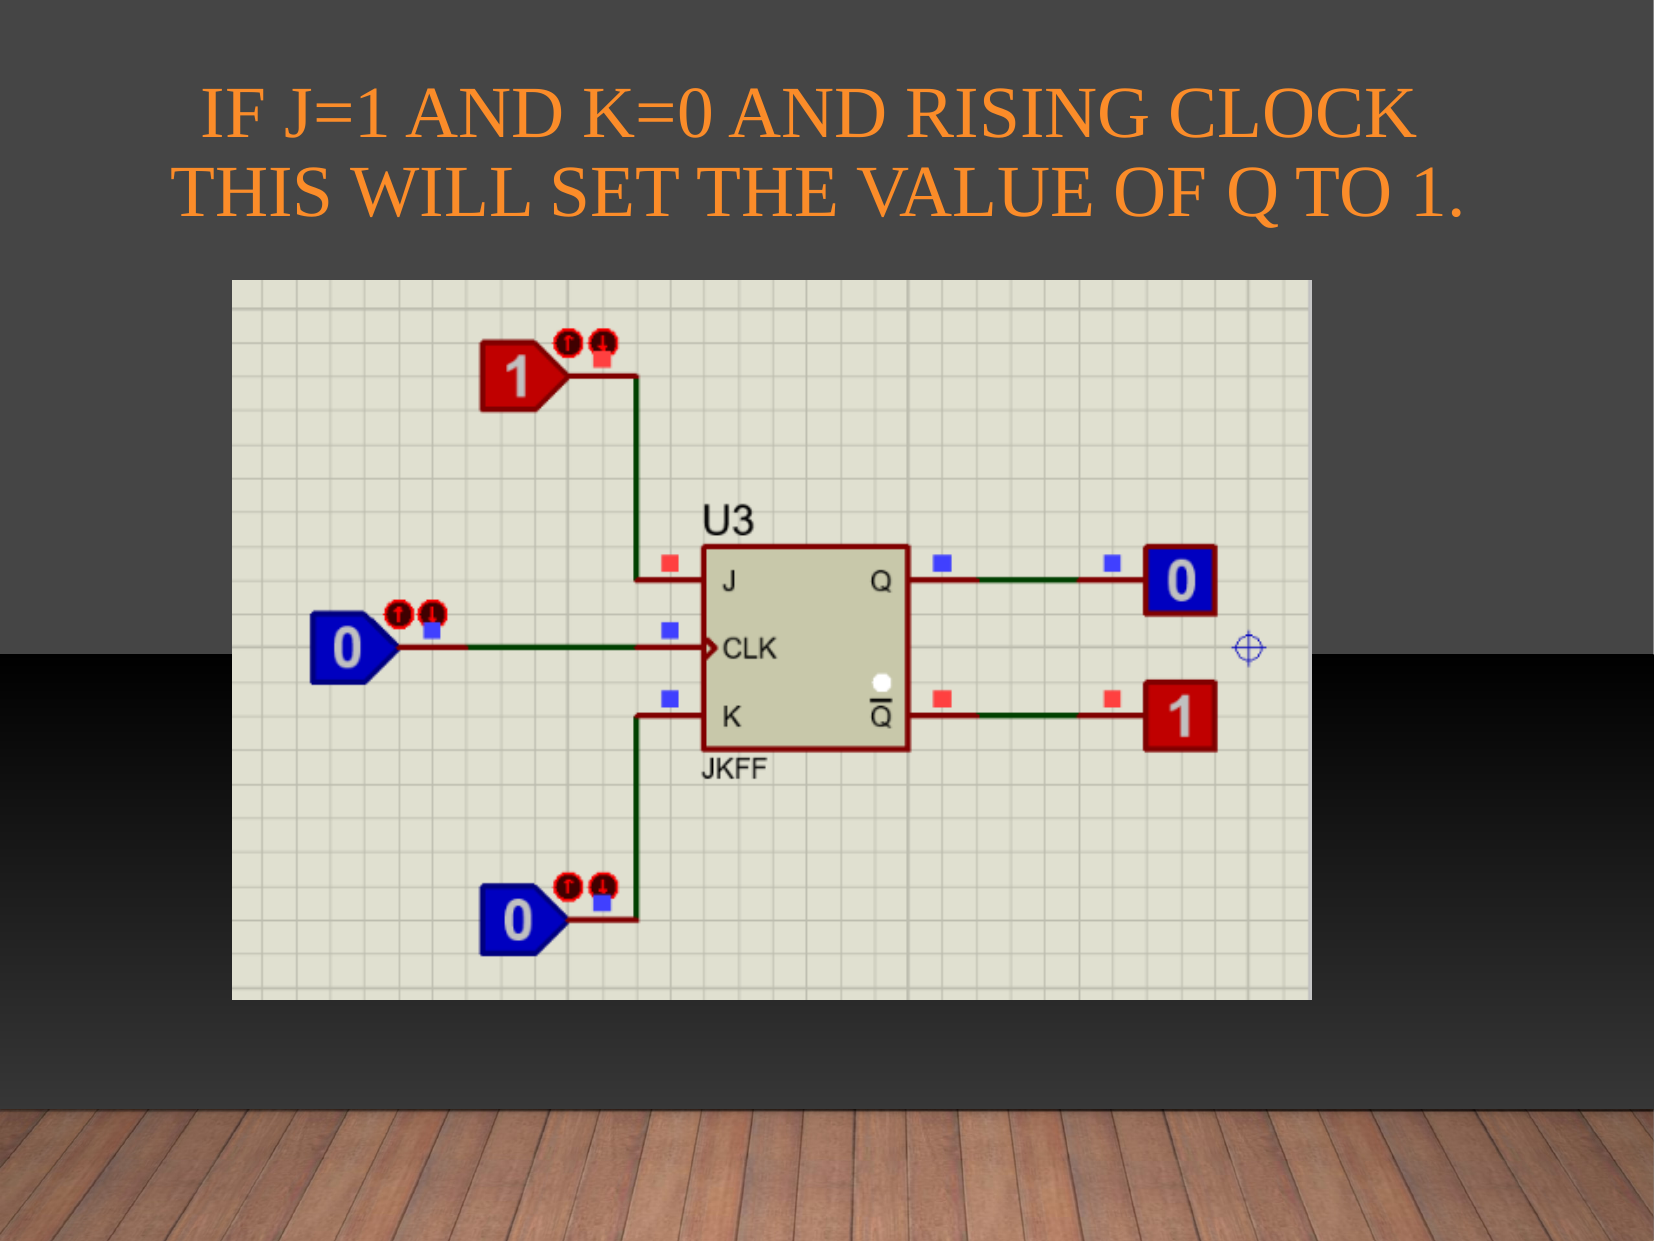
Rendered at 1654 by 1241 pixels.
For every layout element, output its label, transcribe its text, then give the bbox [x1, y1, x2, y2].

title if j=1 and k=0 and rising clock this will set the value of Q to 1. [0, 49, 1489, 257]
picture [232, 280, 1312, 1000]
